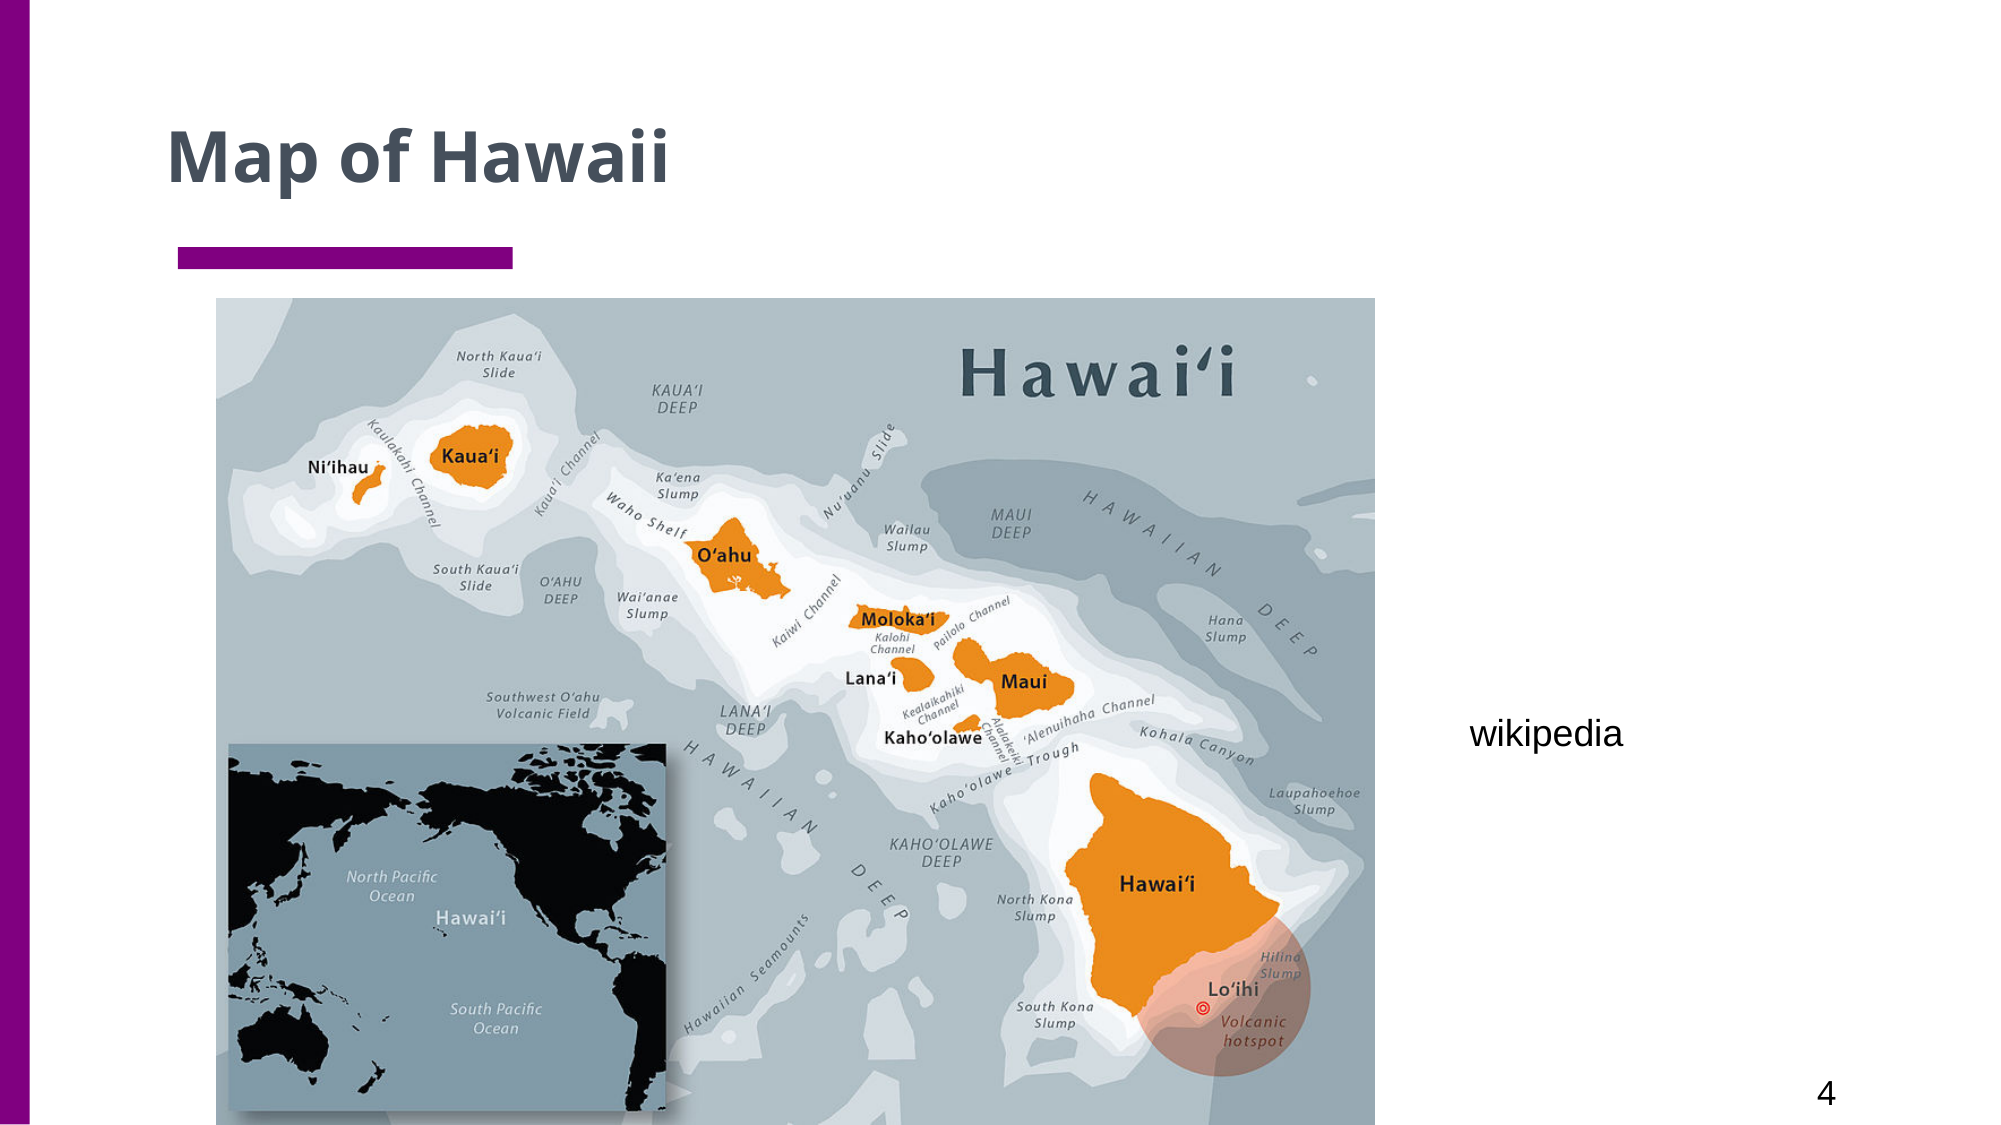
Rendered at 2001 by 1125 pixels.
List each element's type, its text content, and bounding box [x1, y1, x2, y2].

text_box Map of Hawaii [151, 0, 1849, 212]
picture [216, 298, 1375, 1125]
text_box wikipedia [1455, 705, 1639, 762]
